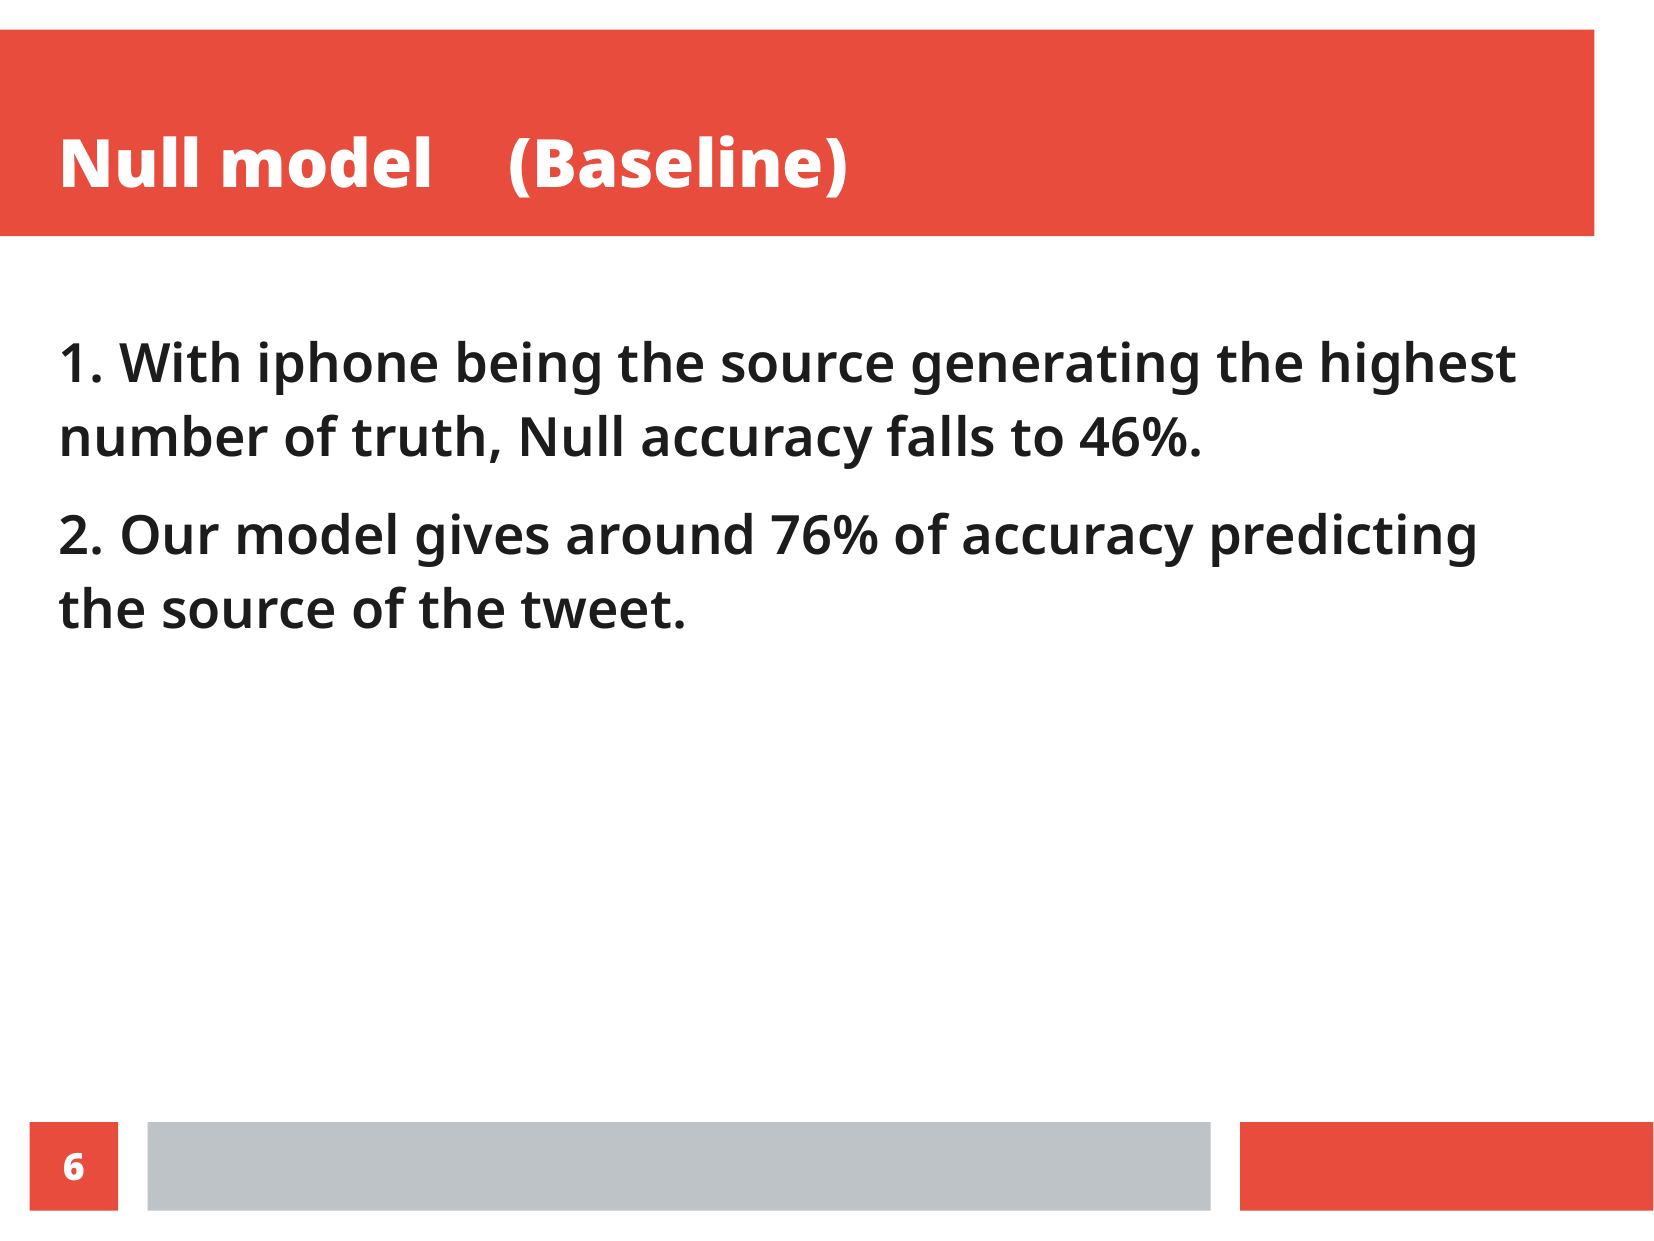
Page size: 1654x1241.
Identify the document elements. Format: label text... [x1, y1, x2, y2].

title Null model (Baseline) [59, 59, 1595, 207]
list 1. With iphone being the source generating the highest number of truth, Null accuracy falls to 46%. 2. Our model gives around 76% of accuracy predicting the source of the tweet. [59, 324, 1565, 1093]
